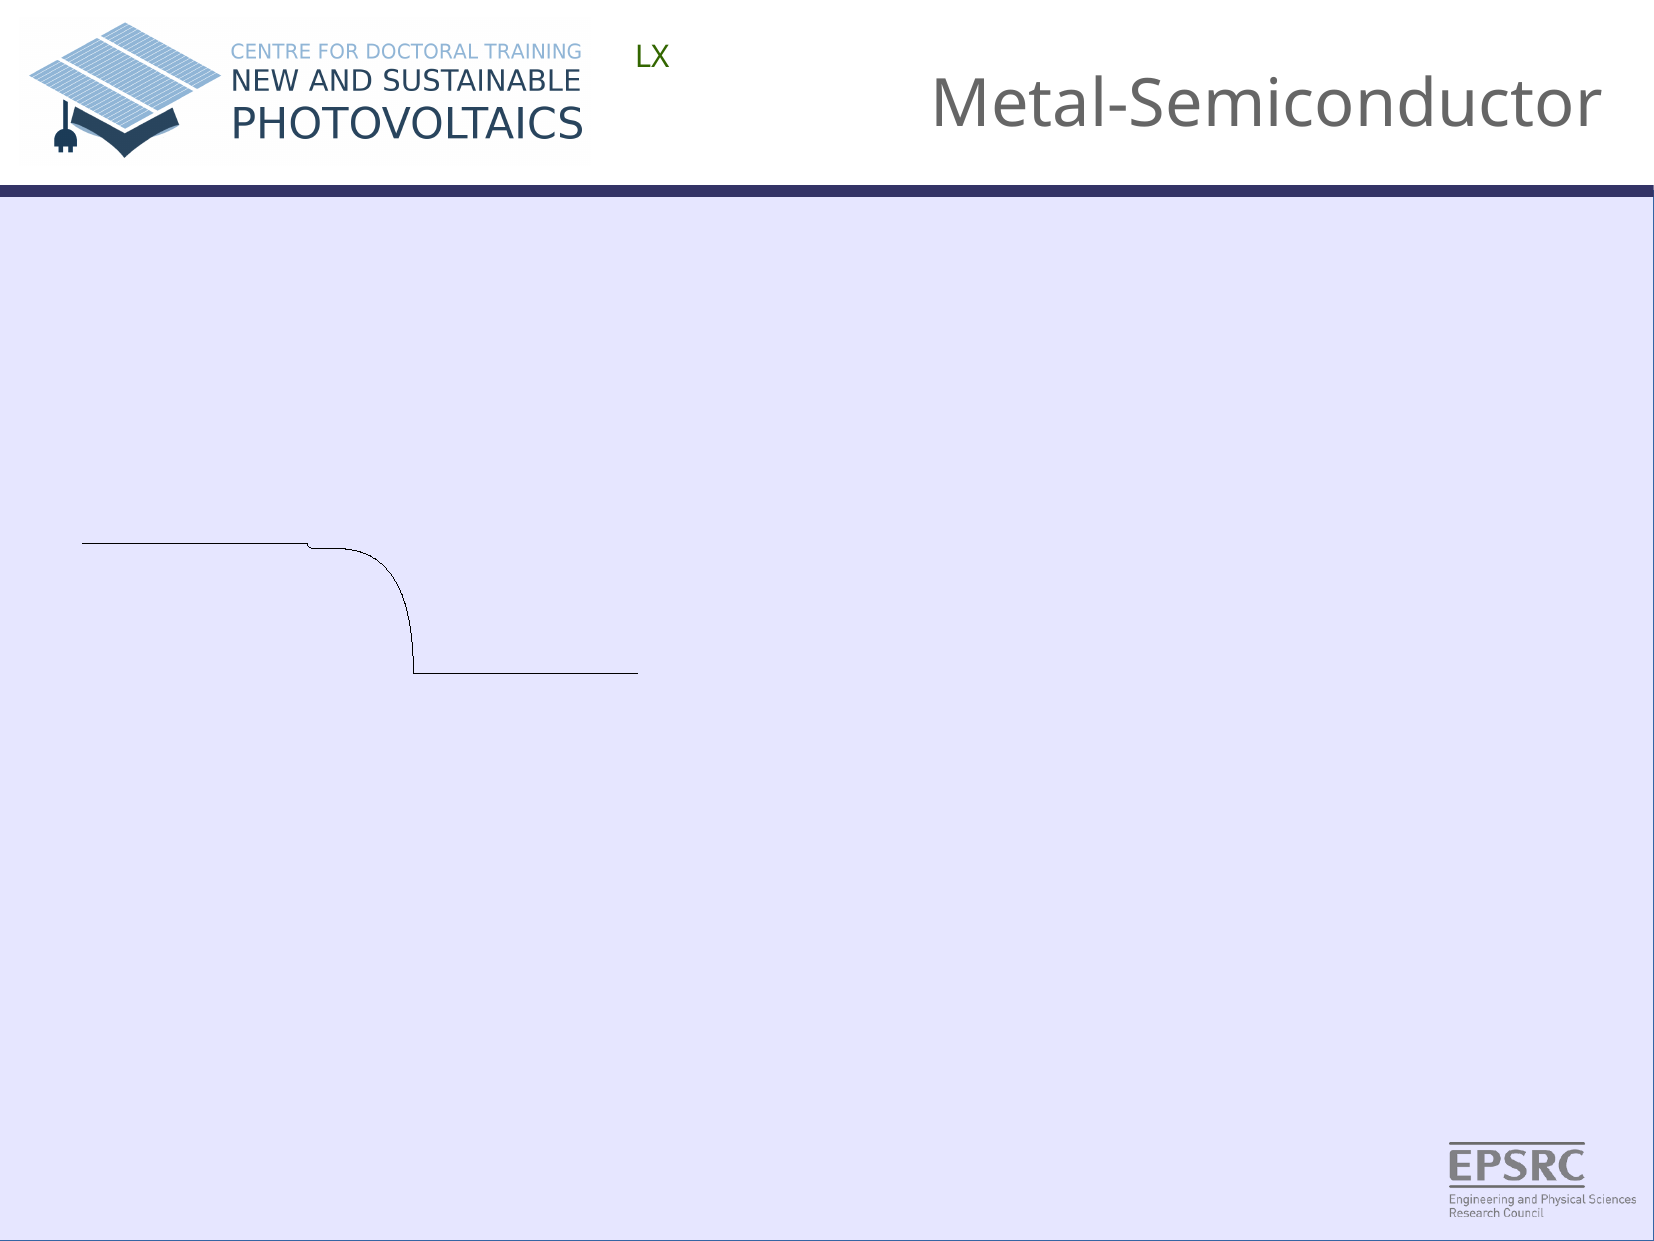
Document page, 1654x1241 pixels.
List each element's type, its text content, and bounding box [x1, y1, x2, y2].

text_box [0, 197, 1654, 1241]
picture [1449, 1142, 1636, 1217]
text_box Metal-Semiconductor [767, 51, 1618, 142]
text_box LX [620, 29, 880, 80]
picture [19, 17, 591, 166]
